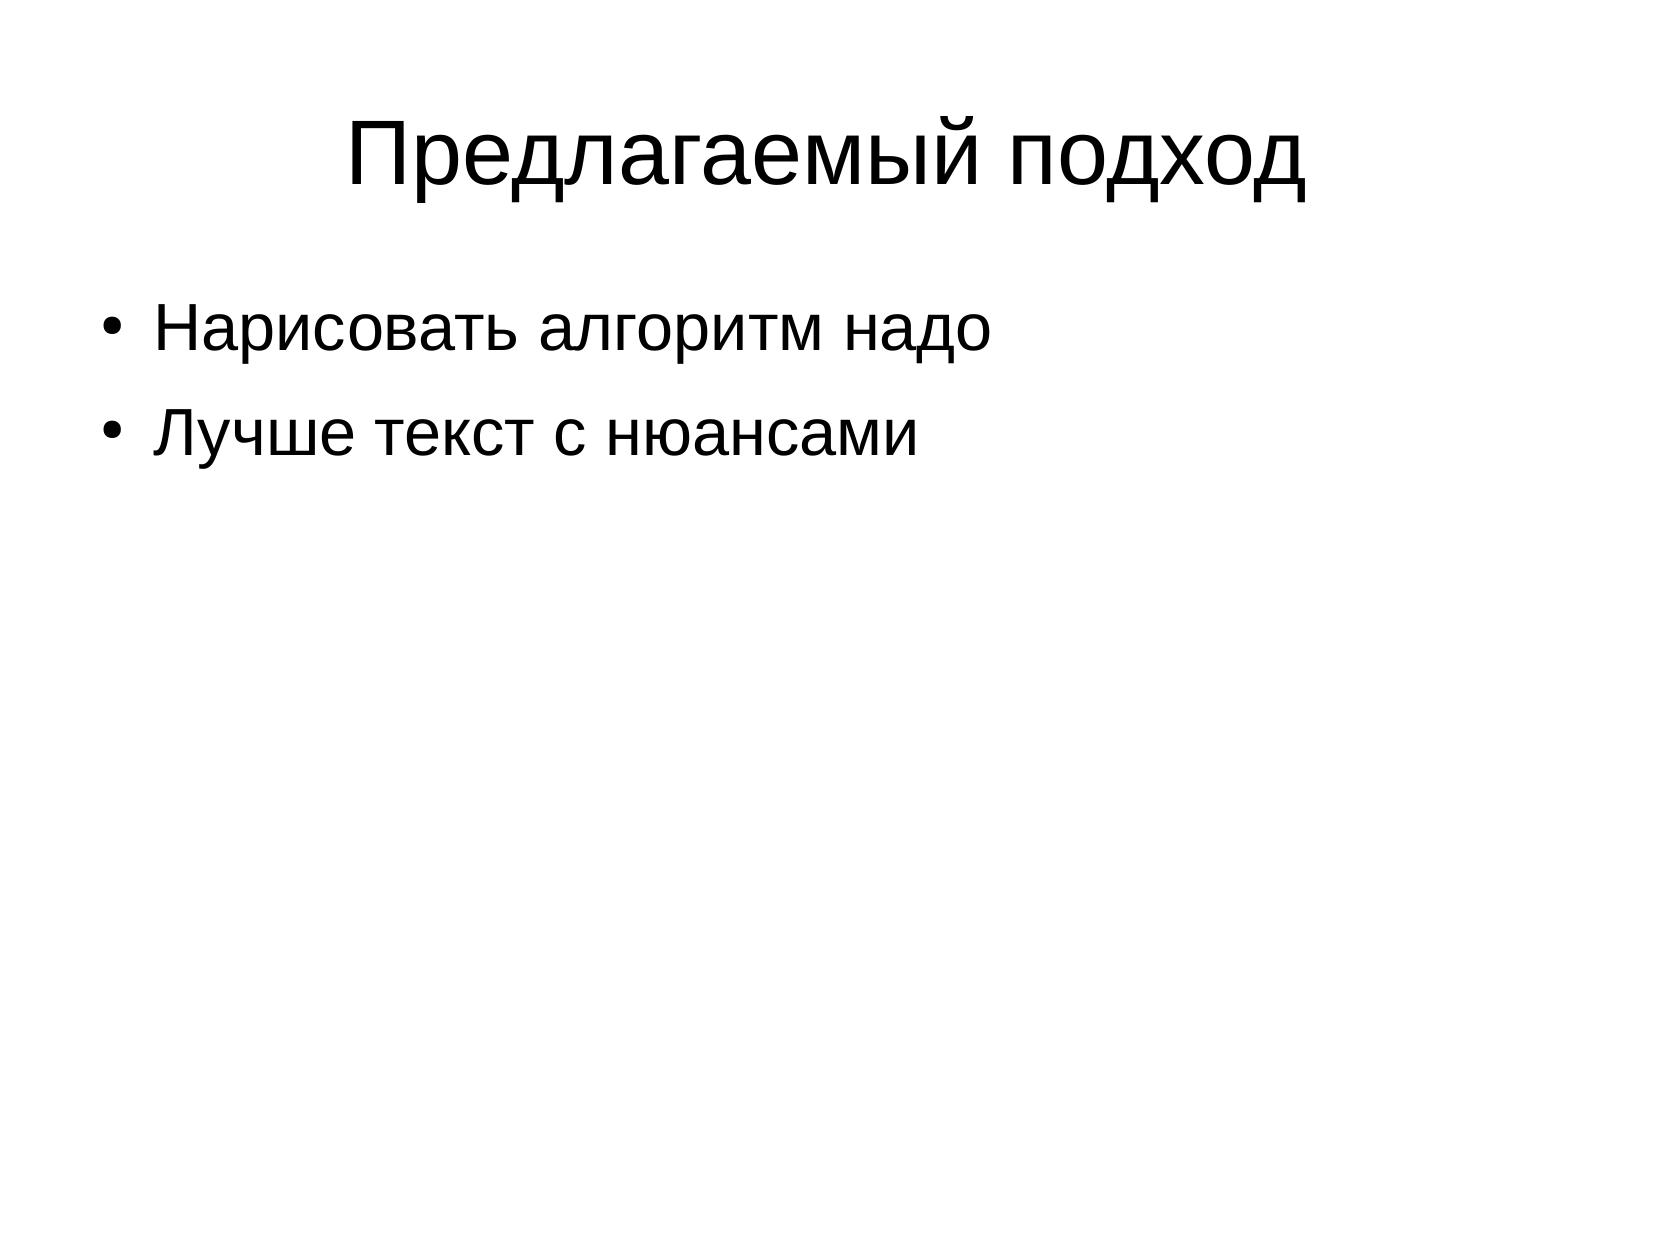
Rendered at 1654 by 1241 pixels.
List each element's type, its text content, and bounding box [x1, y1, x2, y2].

list Нарисовать алгоритм надо Лучше текст с нюансами [82, 290, 1571, 1010]
title Предлагаемый подход [82, 49, 1571, 257]
